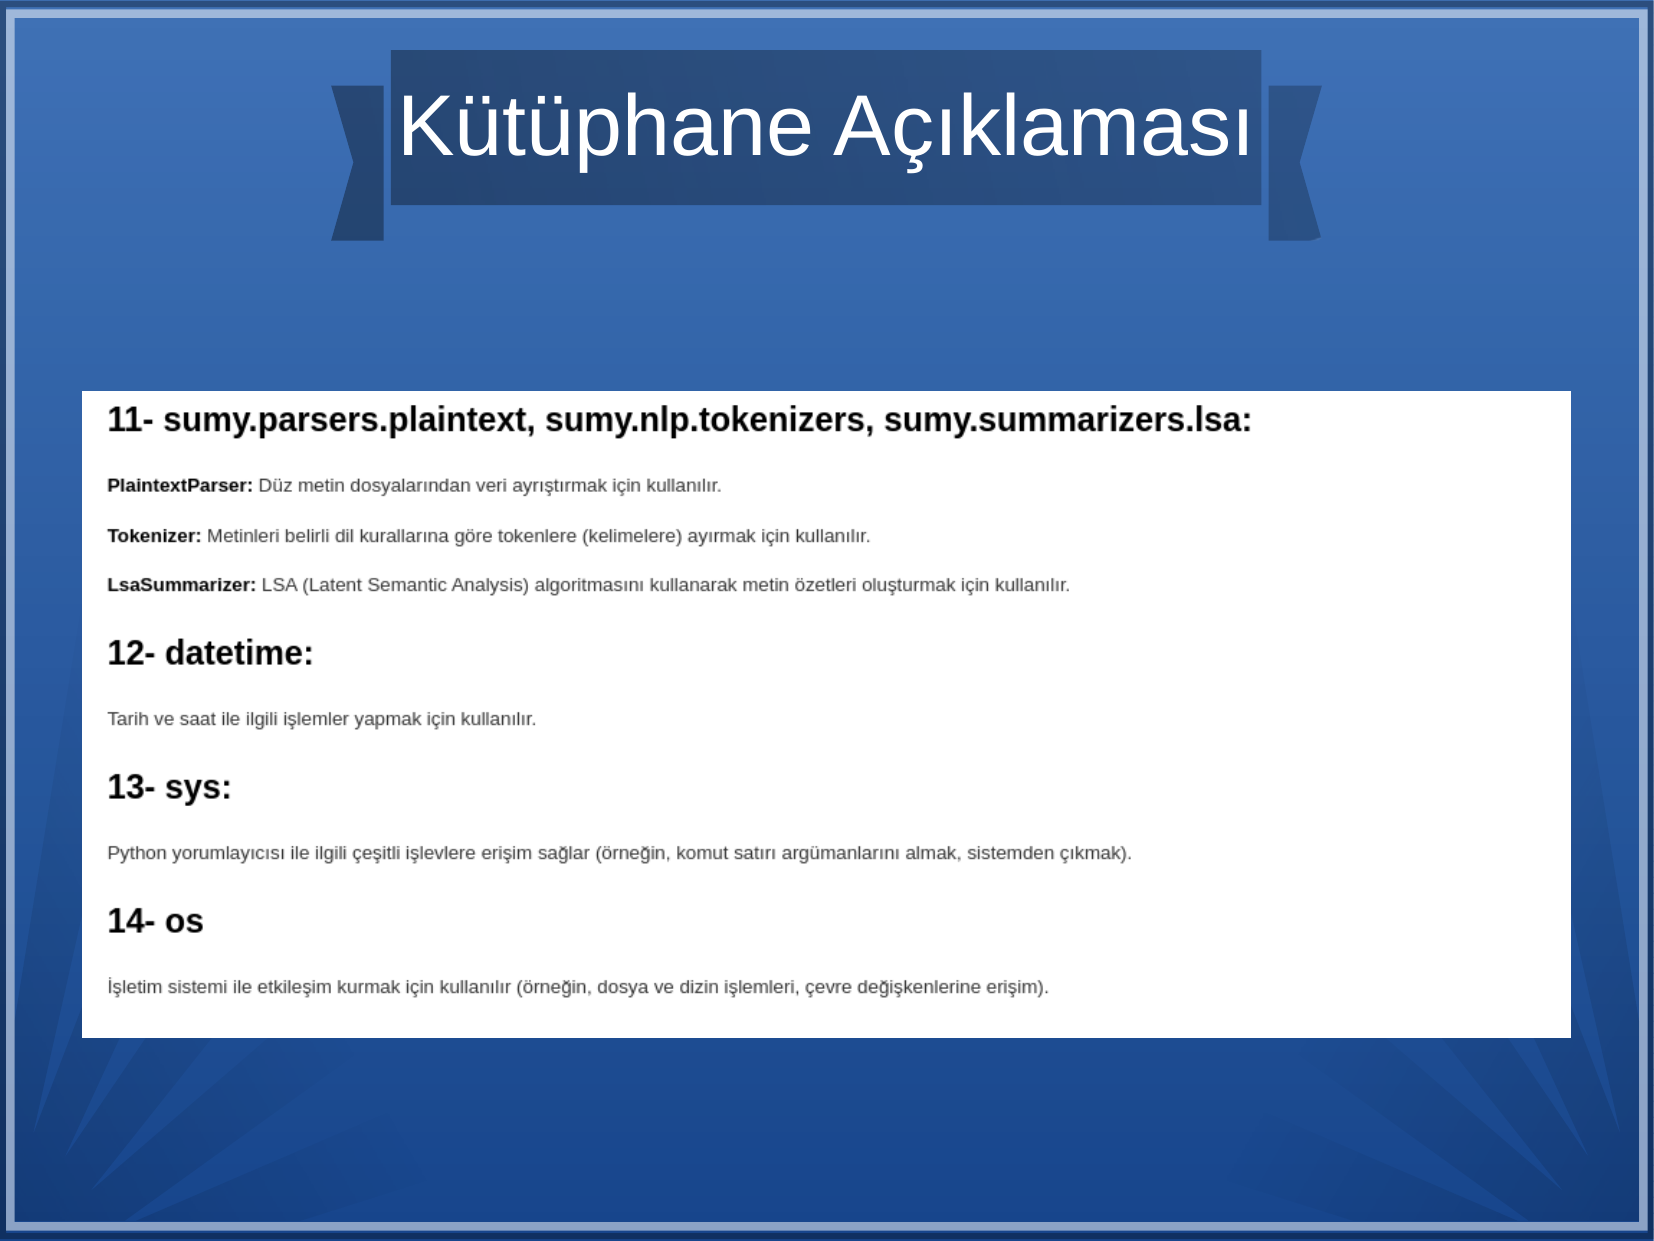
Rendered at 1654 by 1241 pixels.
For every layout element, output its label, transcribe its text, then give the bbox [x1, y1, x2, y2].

title Kütüphane Açıklaması [389, 47, 1264, 205]
picture [82, 391, 1571, 1038]
